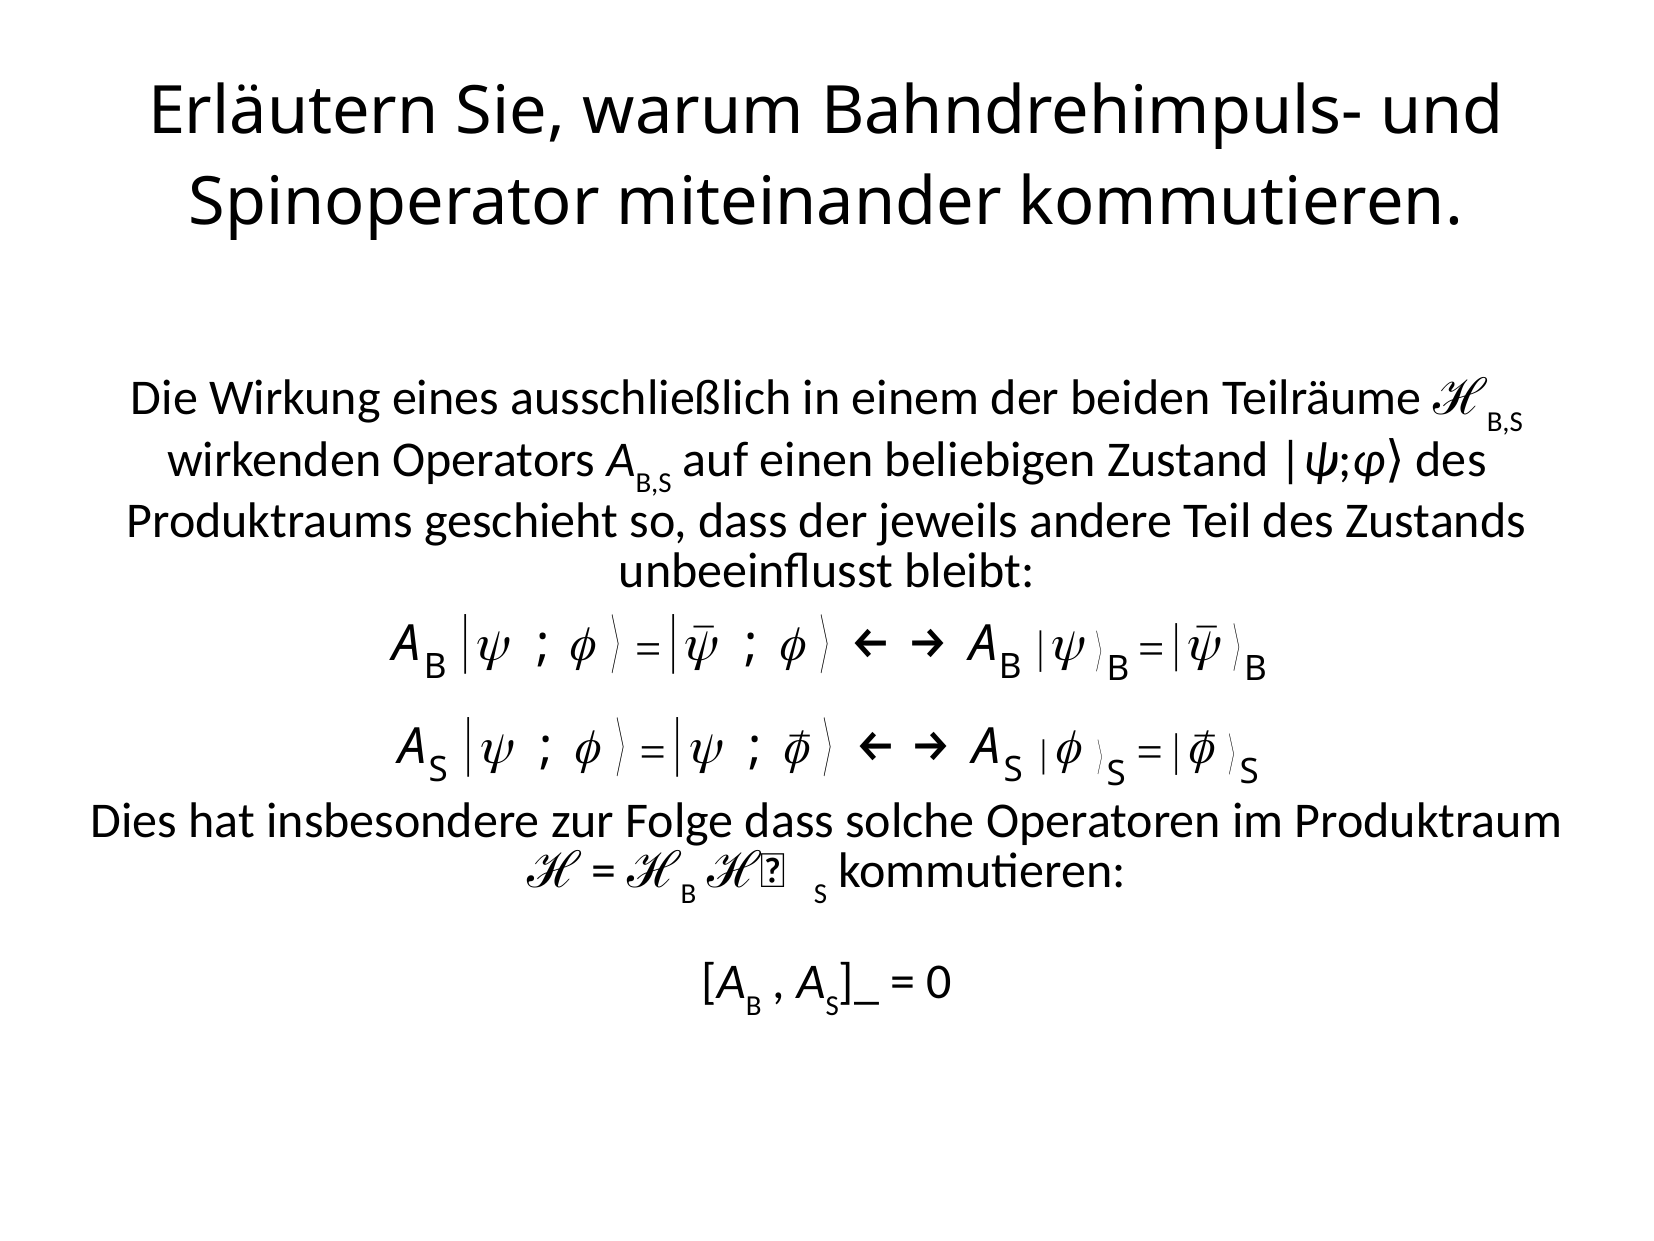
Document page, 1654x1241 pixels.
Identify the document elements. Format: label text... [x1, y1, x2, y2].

chart [383, 611, 1271, 794]
subtitle Die Wirkung eines ausschließlich in einem der beiden Teilräume ℋB,S wirkenden Operators AB,S auf einen beliebigen Zustand |ψ;φ⟩ des Produktraums geschieht so, dass der jeweils andere Teil des Zustands unbeeinflusst bleibt: Dies hat insbesondere zur Folge dass solche Operatoren im Produktraum ℋ = ℋB ⦻ ℋS kommutieren: [AB , AS]_ = 0 [82, 201, 1571, 1099]
title Erläutern Sie, warum Bahndrehimpuls- und Spinoperator miteinander kommutieren. [82, 49, 1571, 201]
